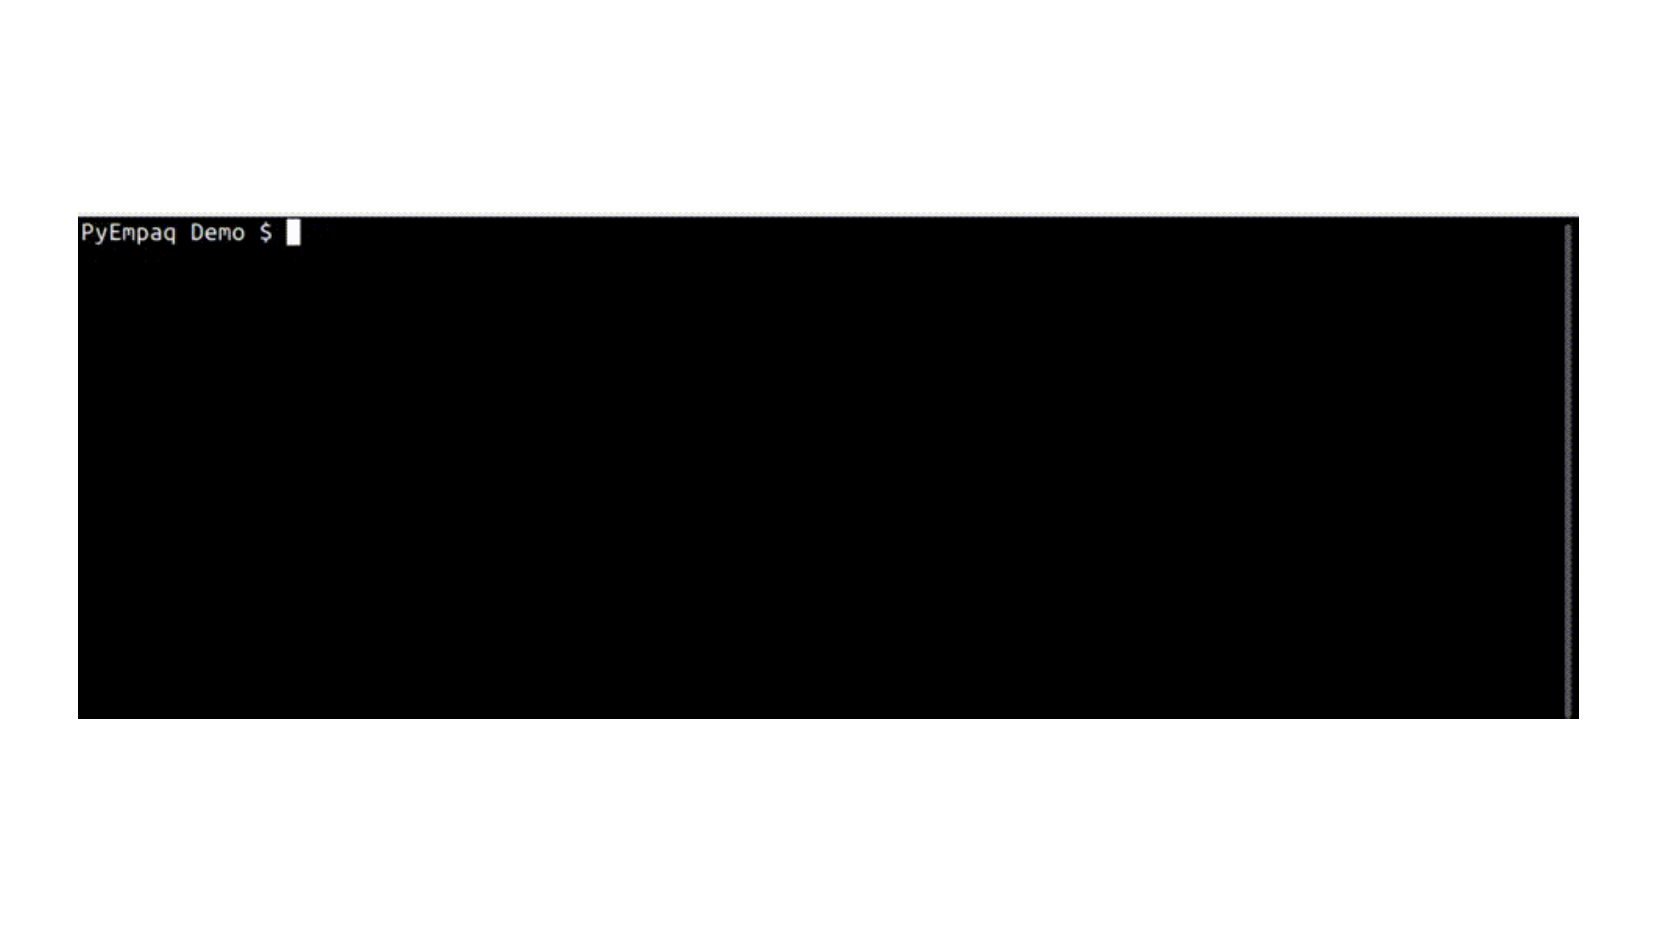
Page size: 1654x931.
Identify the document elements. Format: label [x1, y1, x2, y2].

picture [78, 212, 1579, 719]
